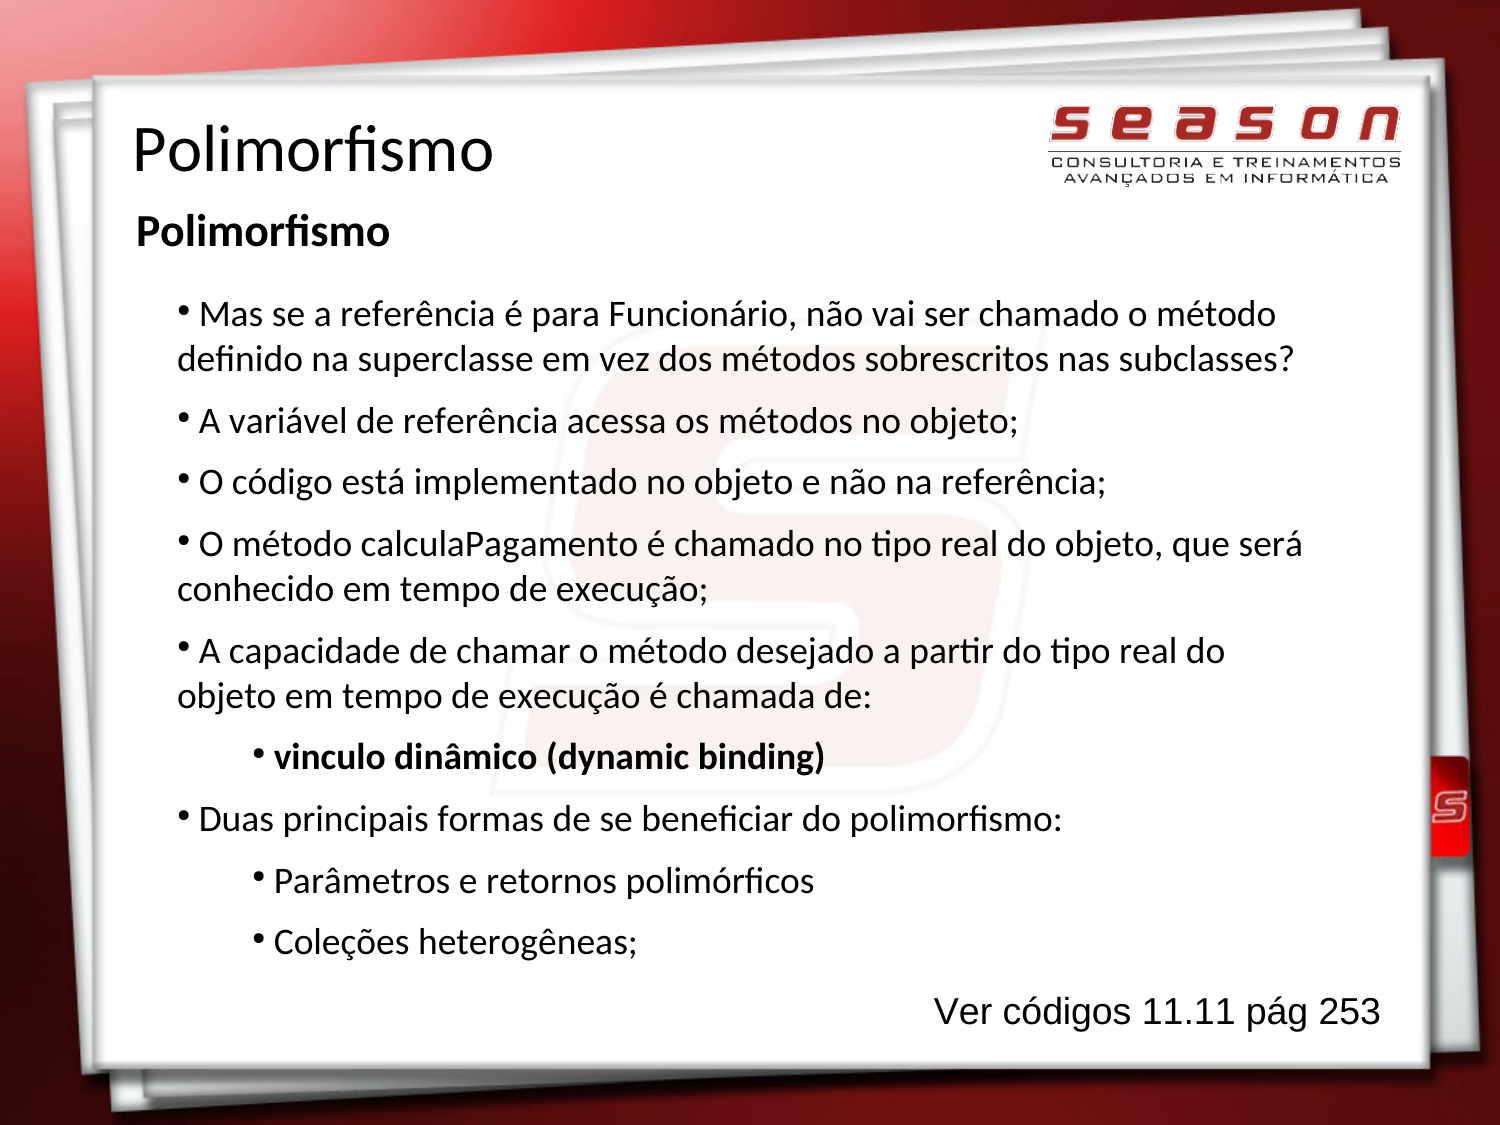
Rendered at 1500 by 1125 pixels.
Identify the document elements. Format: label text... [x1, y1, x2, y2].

text_box Polimorfismo [119, 200, 1240, 256]
text_box Ver códigos 11.11 pág 253 [708, 979, 1396, 1040]
picture [0, 0, 1500, 1125]
title Polimorfismo [118, 33, 1394, 257]
text_box Mas se a referência é para Funcionário, não vai ser chamado o método definido na superclasse em vez dos métodos sobrescritos nas subclasses? A variável de referência acessa os métodos no objeto; O código está implementado no objeto e não na referência; O método calculaPagamento é chamado no tipo real do objeto, que será conhecido em tempo de execução; A capacidade de chamar o método desejado a partir do tipo real do objeto em tempo de execução é chamada de: vinculo dinâmico (dynamic binding) Duas principais formas de se beneficiar do polimorfismo: Parâmetros e retornos polimórficos Coleções heterogêneas; [177, 266, 1328, 985]
